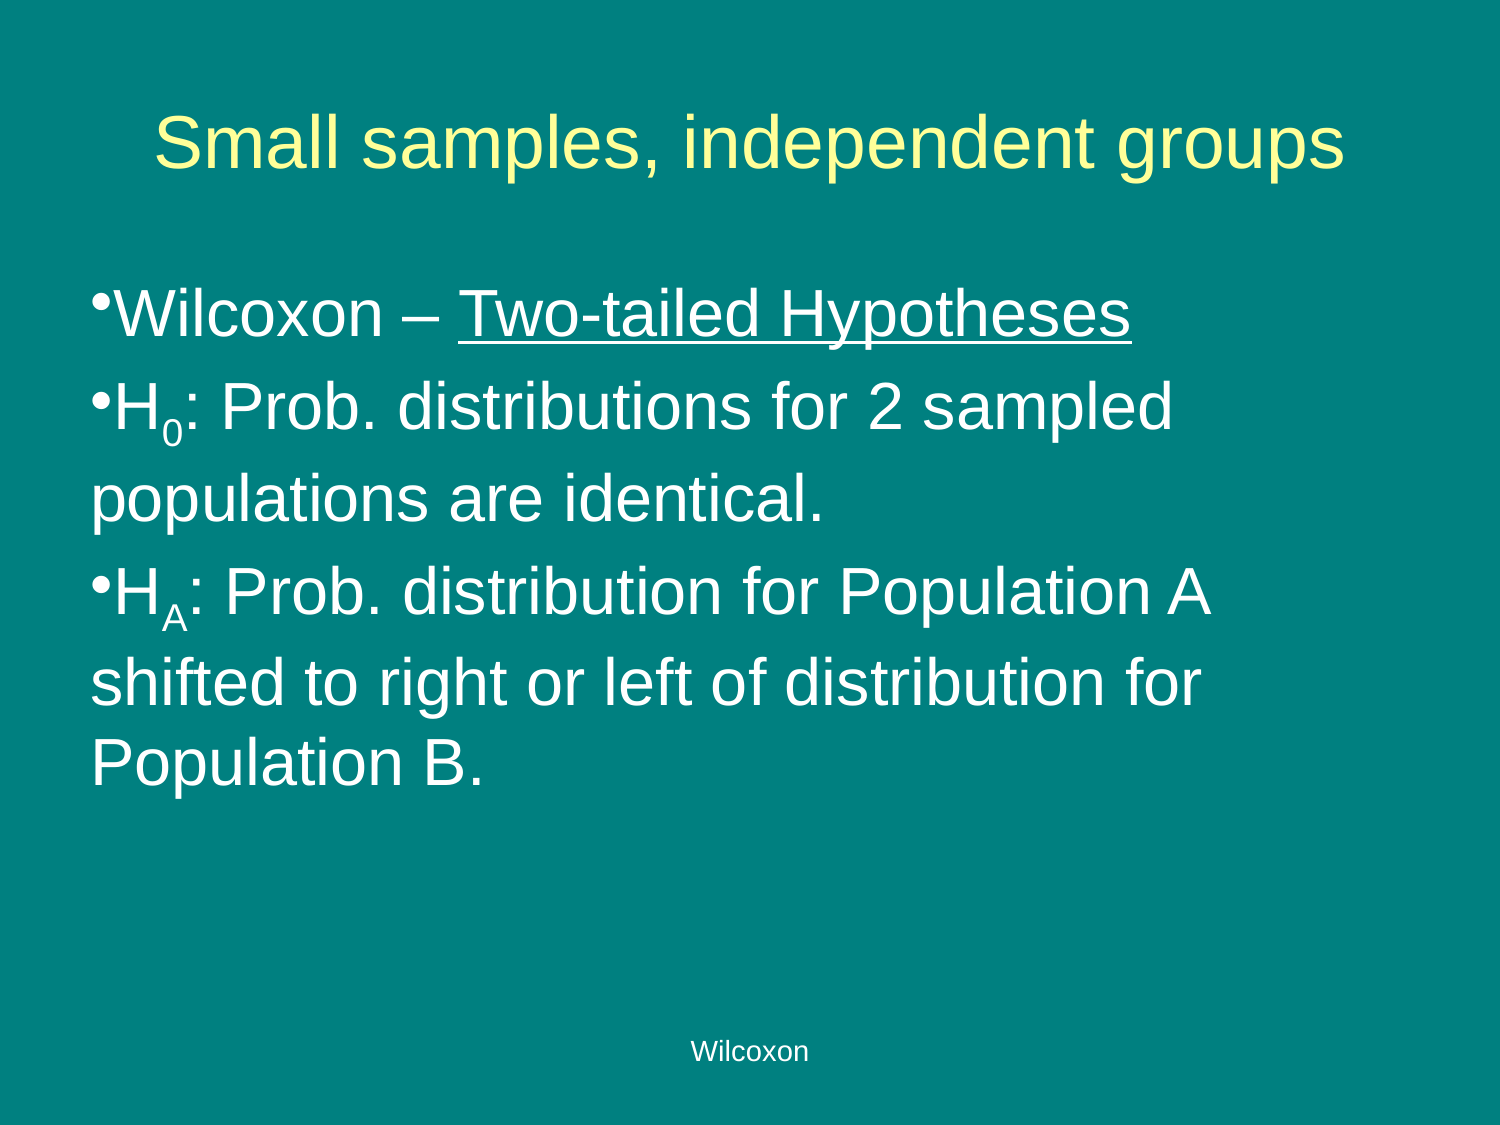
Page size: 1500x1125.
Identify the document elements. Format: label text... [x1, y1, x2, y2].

title Small samples, independent groups [75, 45, 1425, 233]
list Wilcoxon – Two-tailed Hypotheses H0: Prob. distributions for 2 sampled populations are identical. HA: Prob. distribution for Population A shifted to right or left of distribution for Population B. [75, 262, 1425, 1005]
footer Wilcoxon [512, 1024, 988, 1103]
